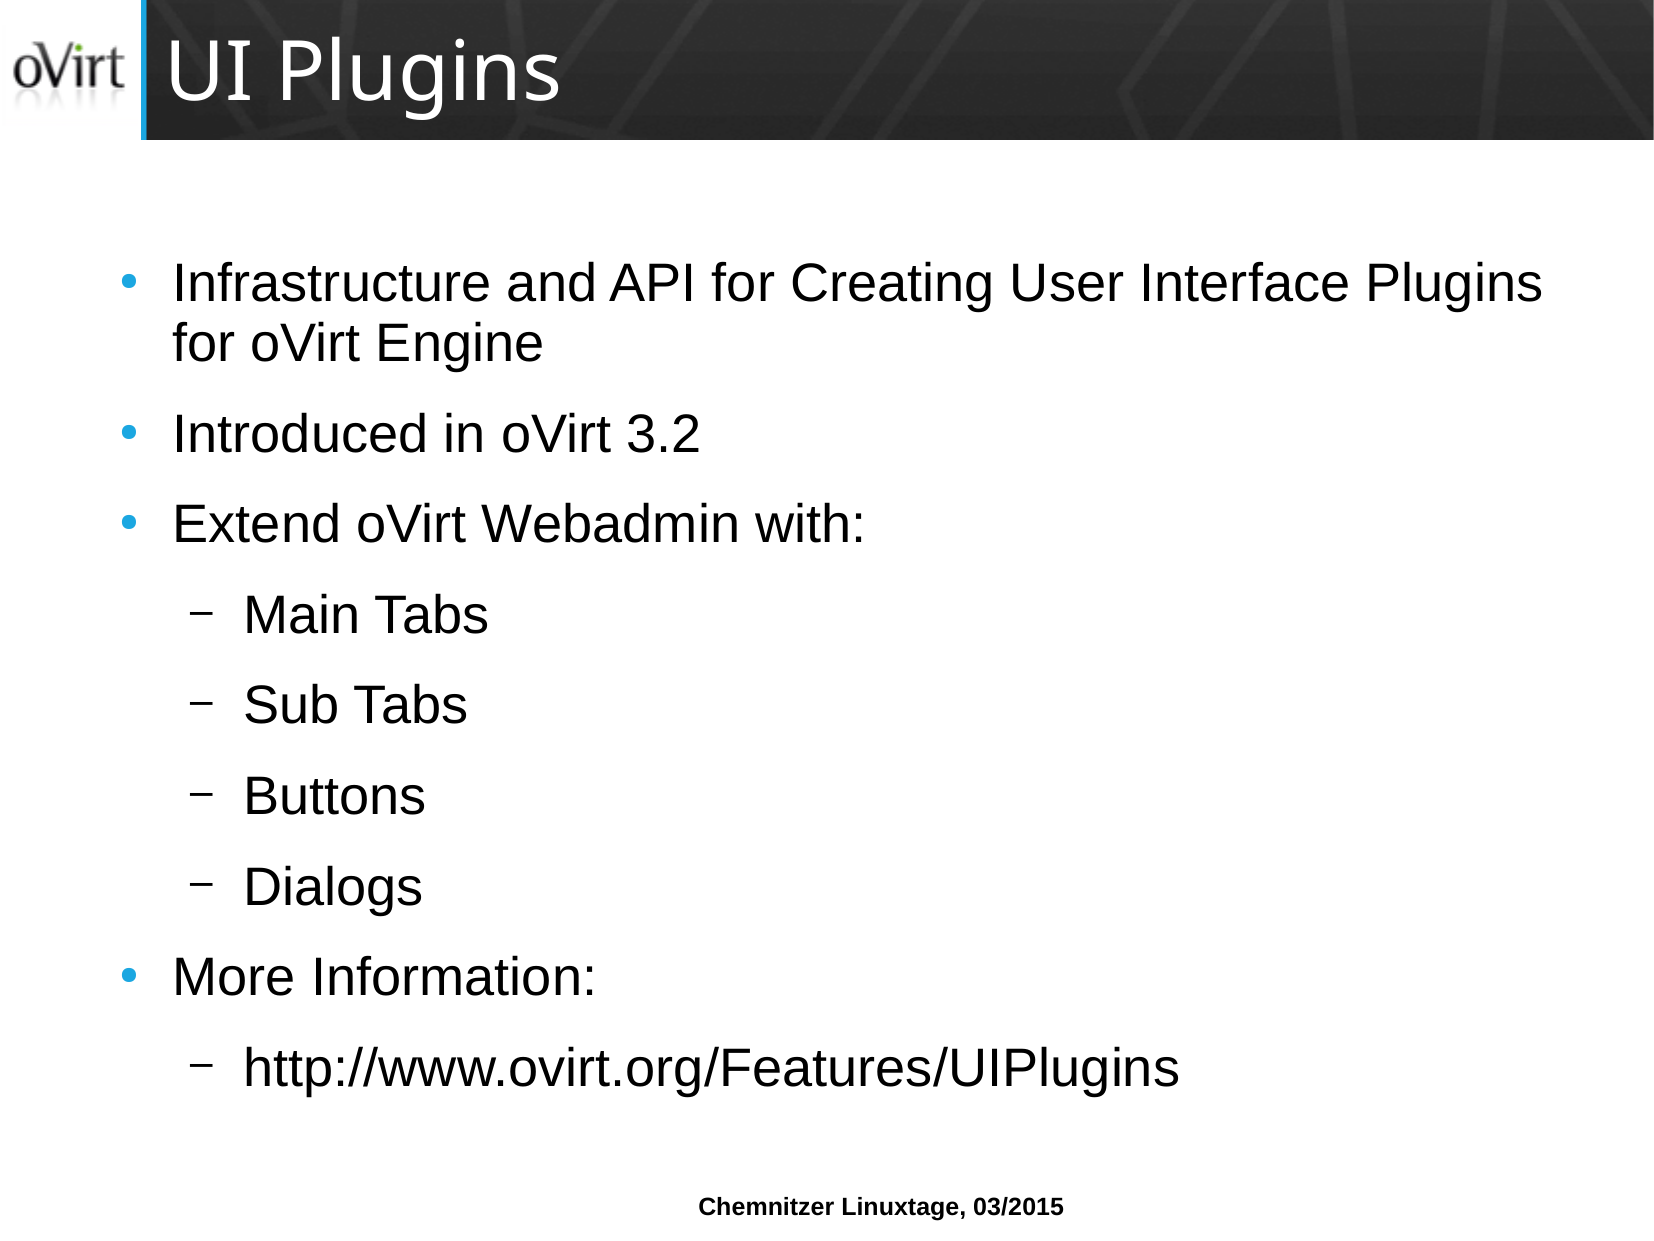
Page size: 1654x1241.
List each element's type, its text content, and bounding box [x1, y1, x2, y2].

picture [0, 0, 1654, 140]
title UI Plugins [164, 18, 1653, 119]
text_box Infrastructure and API for Creating User Interface Plugins for oVirt Engine Introduced in oVirt 3.2 Extend oVirt Webadmin with: Main Tabs Sub Tabs Buttons Dialogs More Information: http://www.ovirt.org/Features/UIPlugins [86, 244, 1576, 1126]
